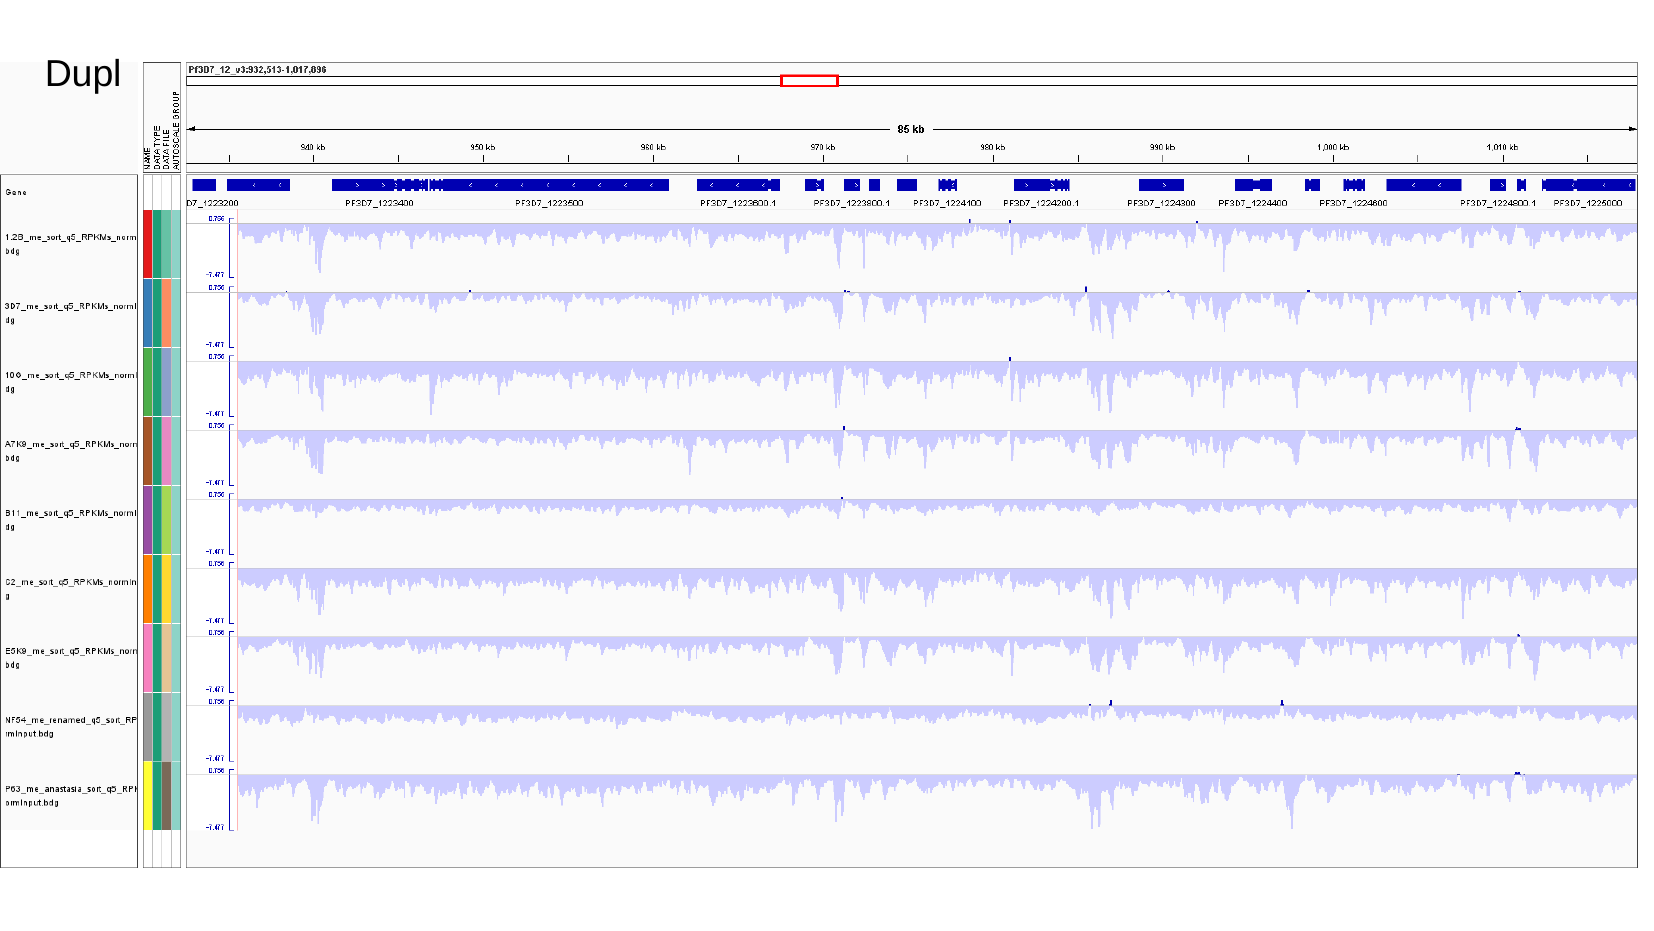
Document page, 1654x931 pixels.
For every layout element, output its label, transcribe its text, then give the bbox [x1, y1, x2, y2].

text_box Dupl [30, 45, 151, 144]
picture [0, 62, 1654, 868]
